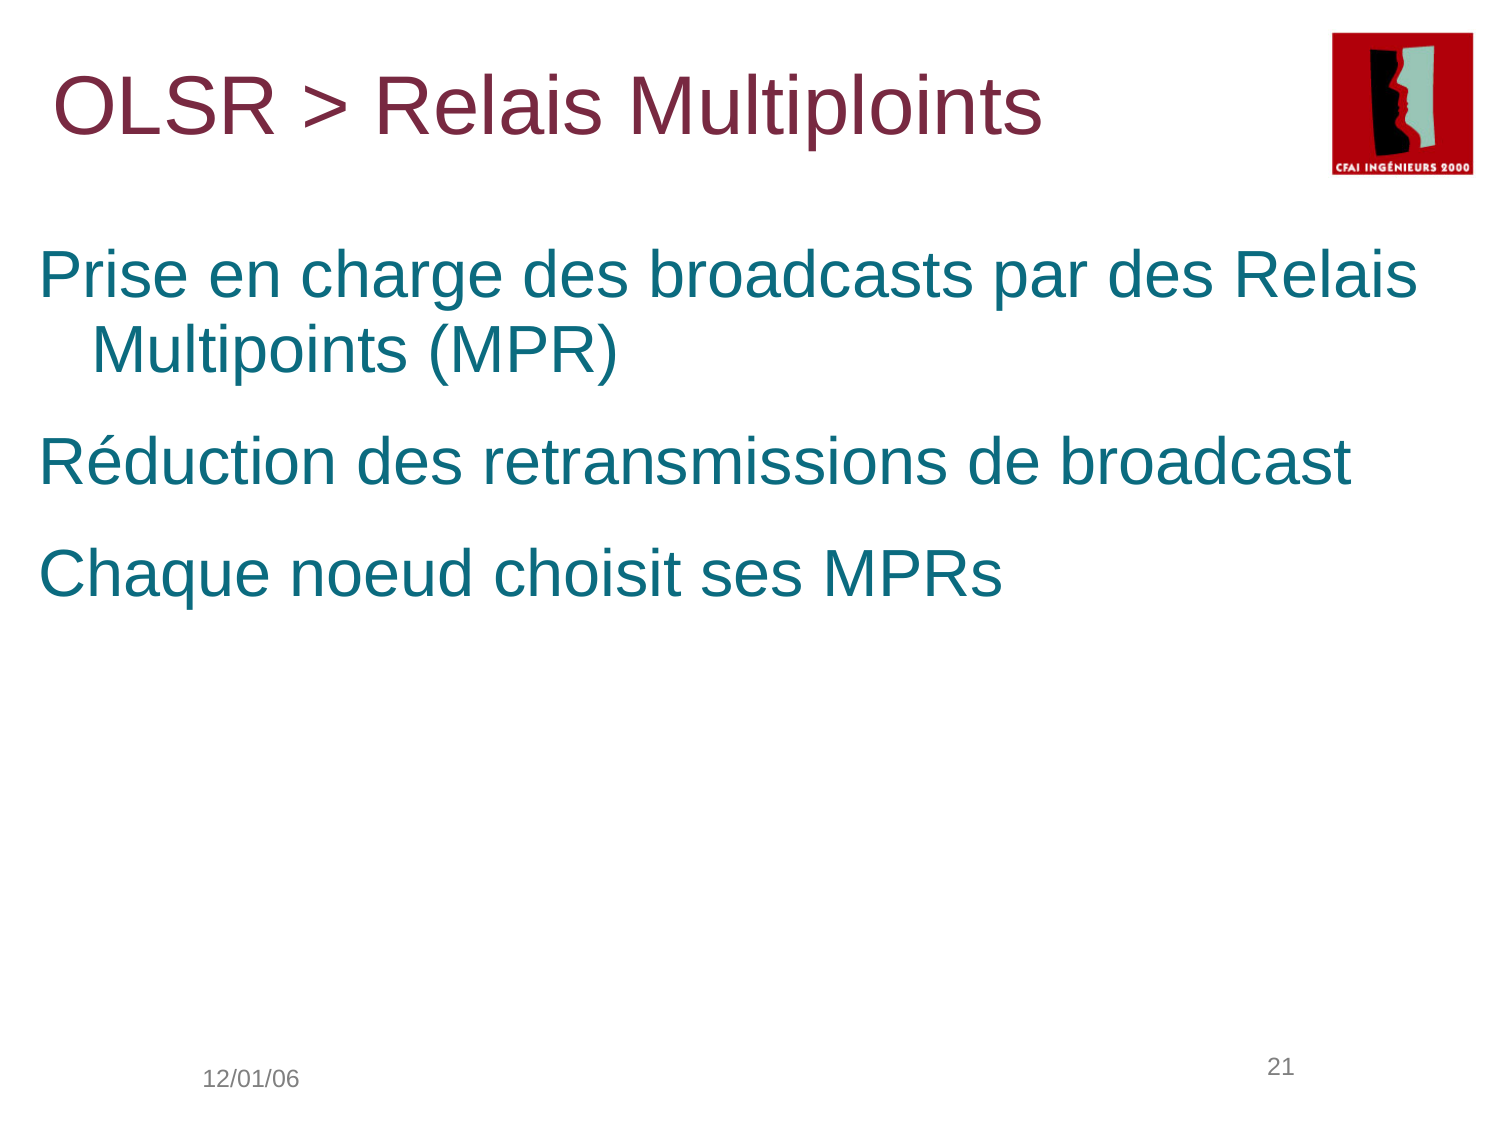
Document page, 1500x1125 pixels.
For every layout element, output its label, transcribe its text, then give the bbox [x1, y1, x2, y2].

title OLSR > Relais Multiploints [37, 20, 1326, 204]
picture [1328, 29, 1477, 178]
list Prise en charge des broadcasts par des Relais Multipoints (MPR) Réduction des retransmissions de broadcast Chaque noeud choisit ses MPRs [37, 237, 1463, 611]
